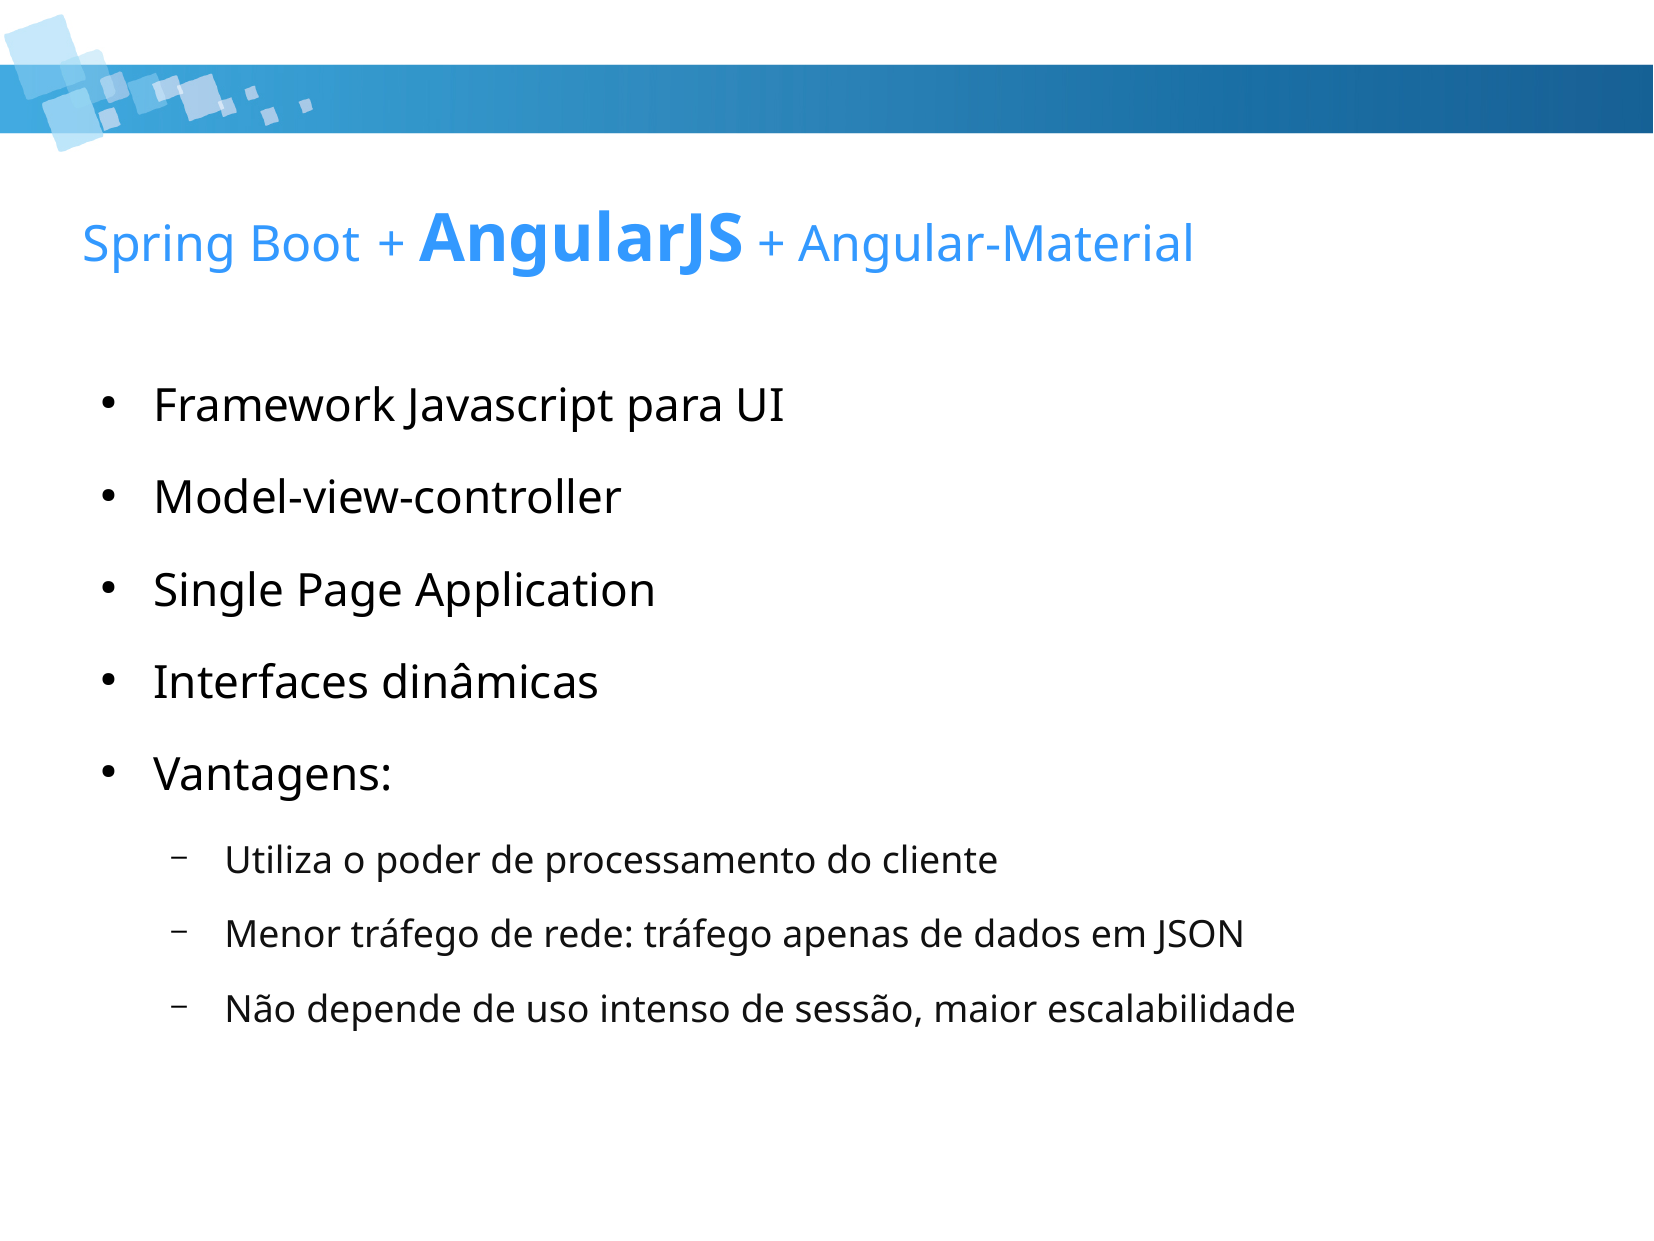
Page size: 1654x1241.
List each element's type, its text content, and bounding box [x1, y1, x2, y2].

picture [0, 0, 1653, 1238]
title Spring Boot + AngularJS + Angular-Material [82, 139, 1571, 332]
list Framework Javascript para UI Model-view-controller Single Page Application Interfaces dinâmicas Vantagens: Utiliza o poder de processamento do cliente Menor tráfego de rede: tráfego apenas de dados em JSON Não depende de uso intenso de sessão, maior escalabilidade [82, 372, 1571, 968]
